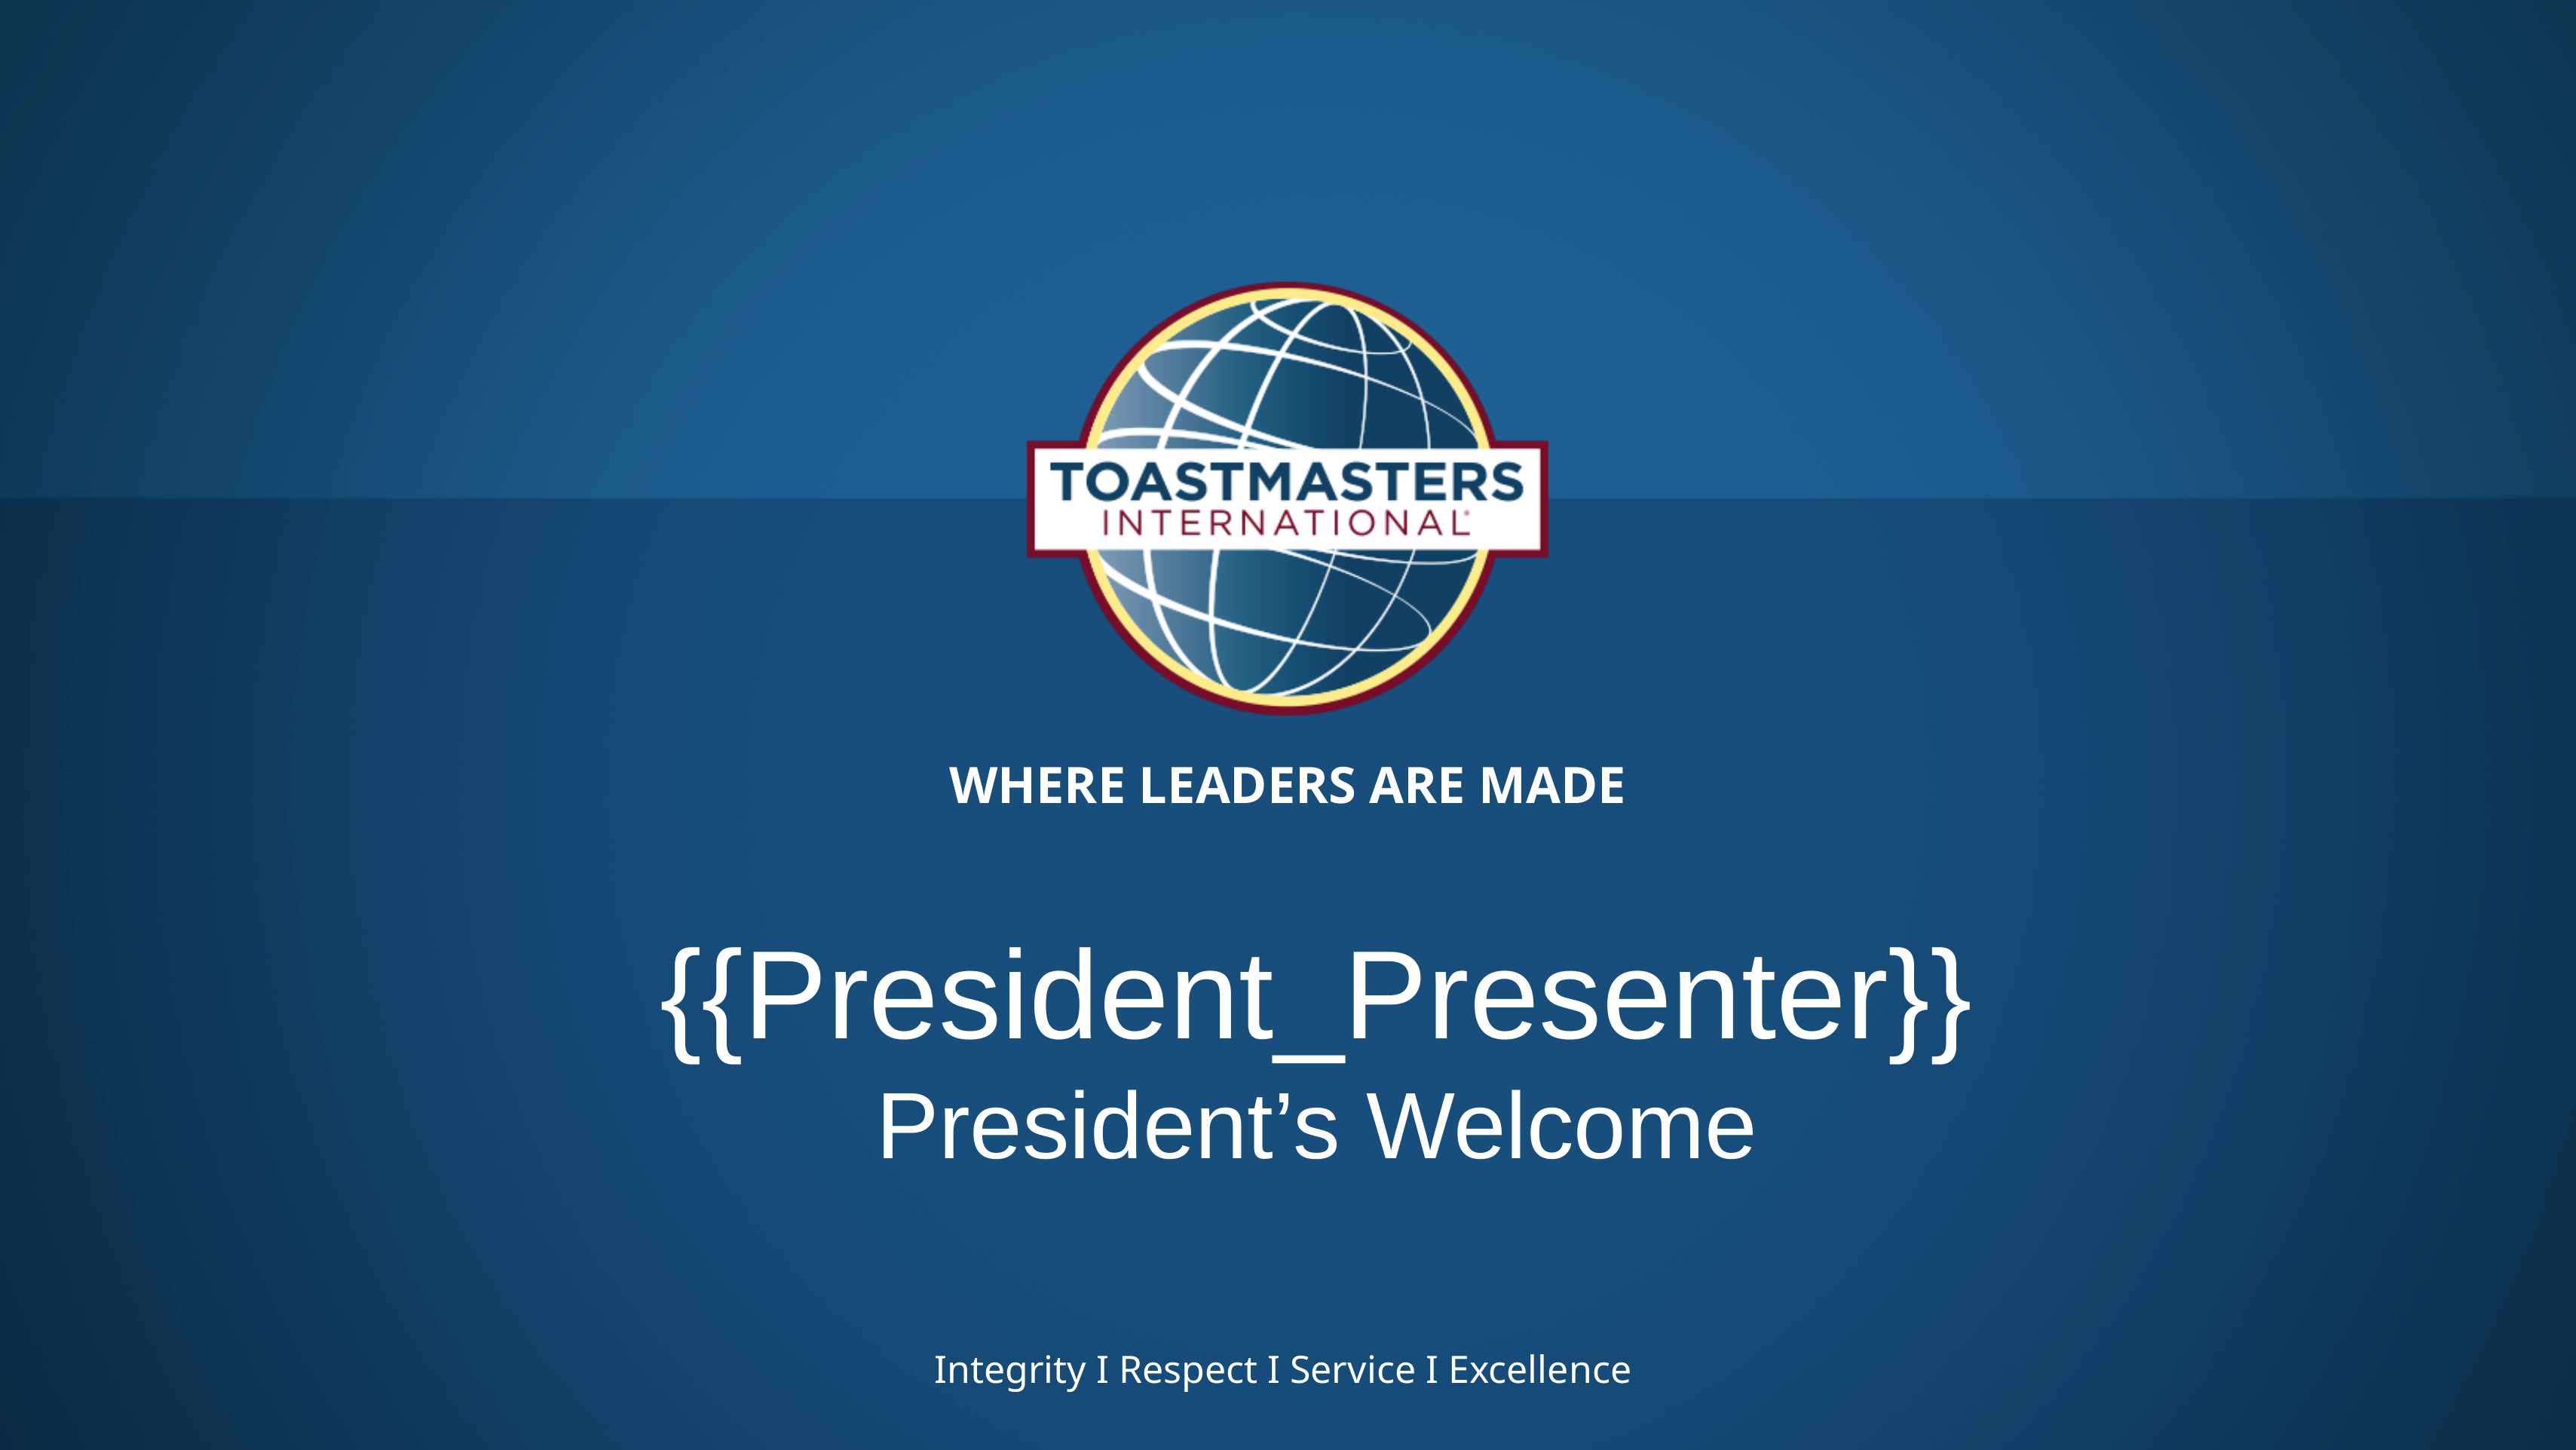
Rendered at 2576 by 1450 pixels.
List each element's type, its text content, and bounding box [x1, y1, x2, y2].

picture [0, 0, 2576, 1450]
text_box {{President_Presenter}} President’s Welcome [470, 902, 2163, 1189]
